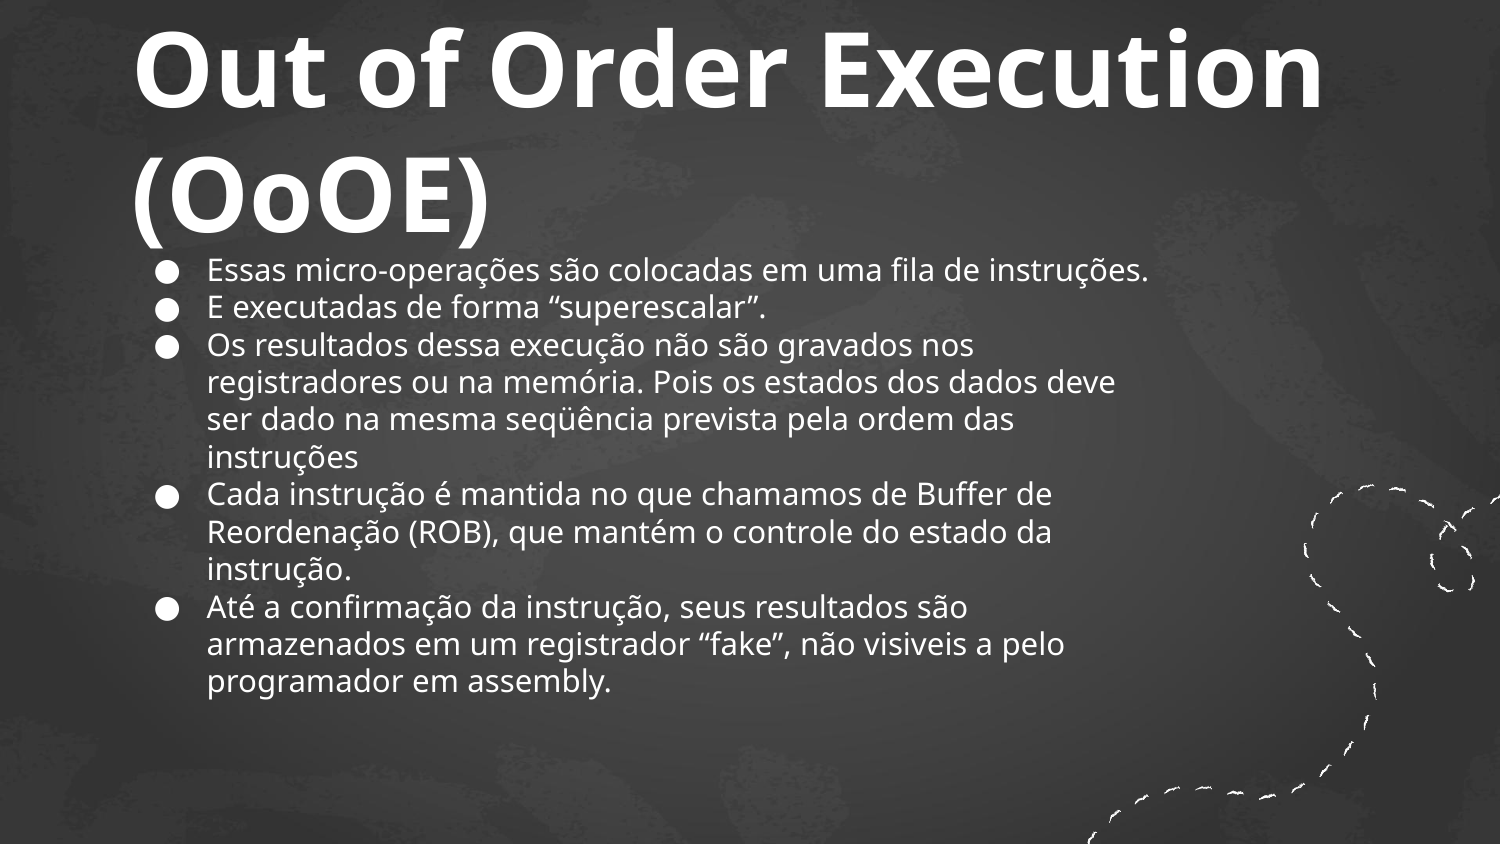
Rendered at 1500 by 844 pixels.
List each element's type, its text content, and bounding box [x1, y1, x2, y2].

title Out of Order Execution (OoOE) [116, 88, 1384, 167]
list Essas micro-operações são colocadas em uma fila de instruções. E executadas de forma “superescalar”. Os resultados dessa execução não são gravados nos registradores ou na memória. Pois os estados dos dados deve ser dado na mesma seqüência prevista pela ordem das instruções Cada instrução é mantida no que chamamos de Buffer de Reordenação (ROB), que mantém o controle do estado da instrução. Até a confirmação da instrução, seus resultados são armazenados em um registrador “fake”, não visiveis a pelo programador em assembly. [116, 234, 1172, 755]
picture [0, 0, 1500, 844]
